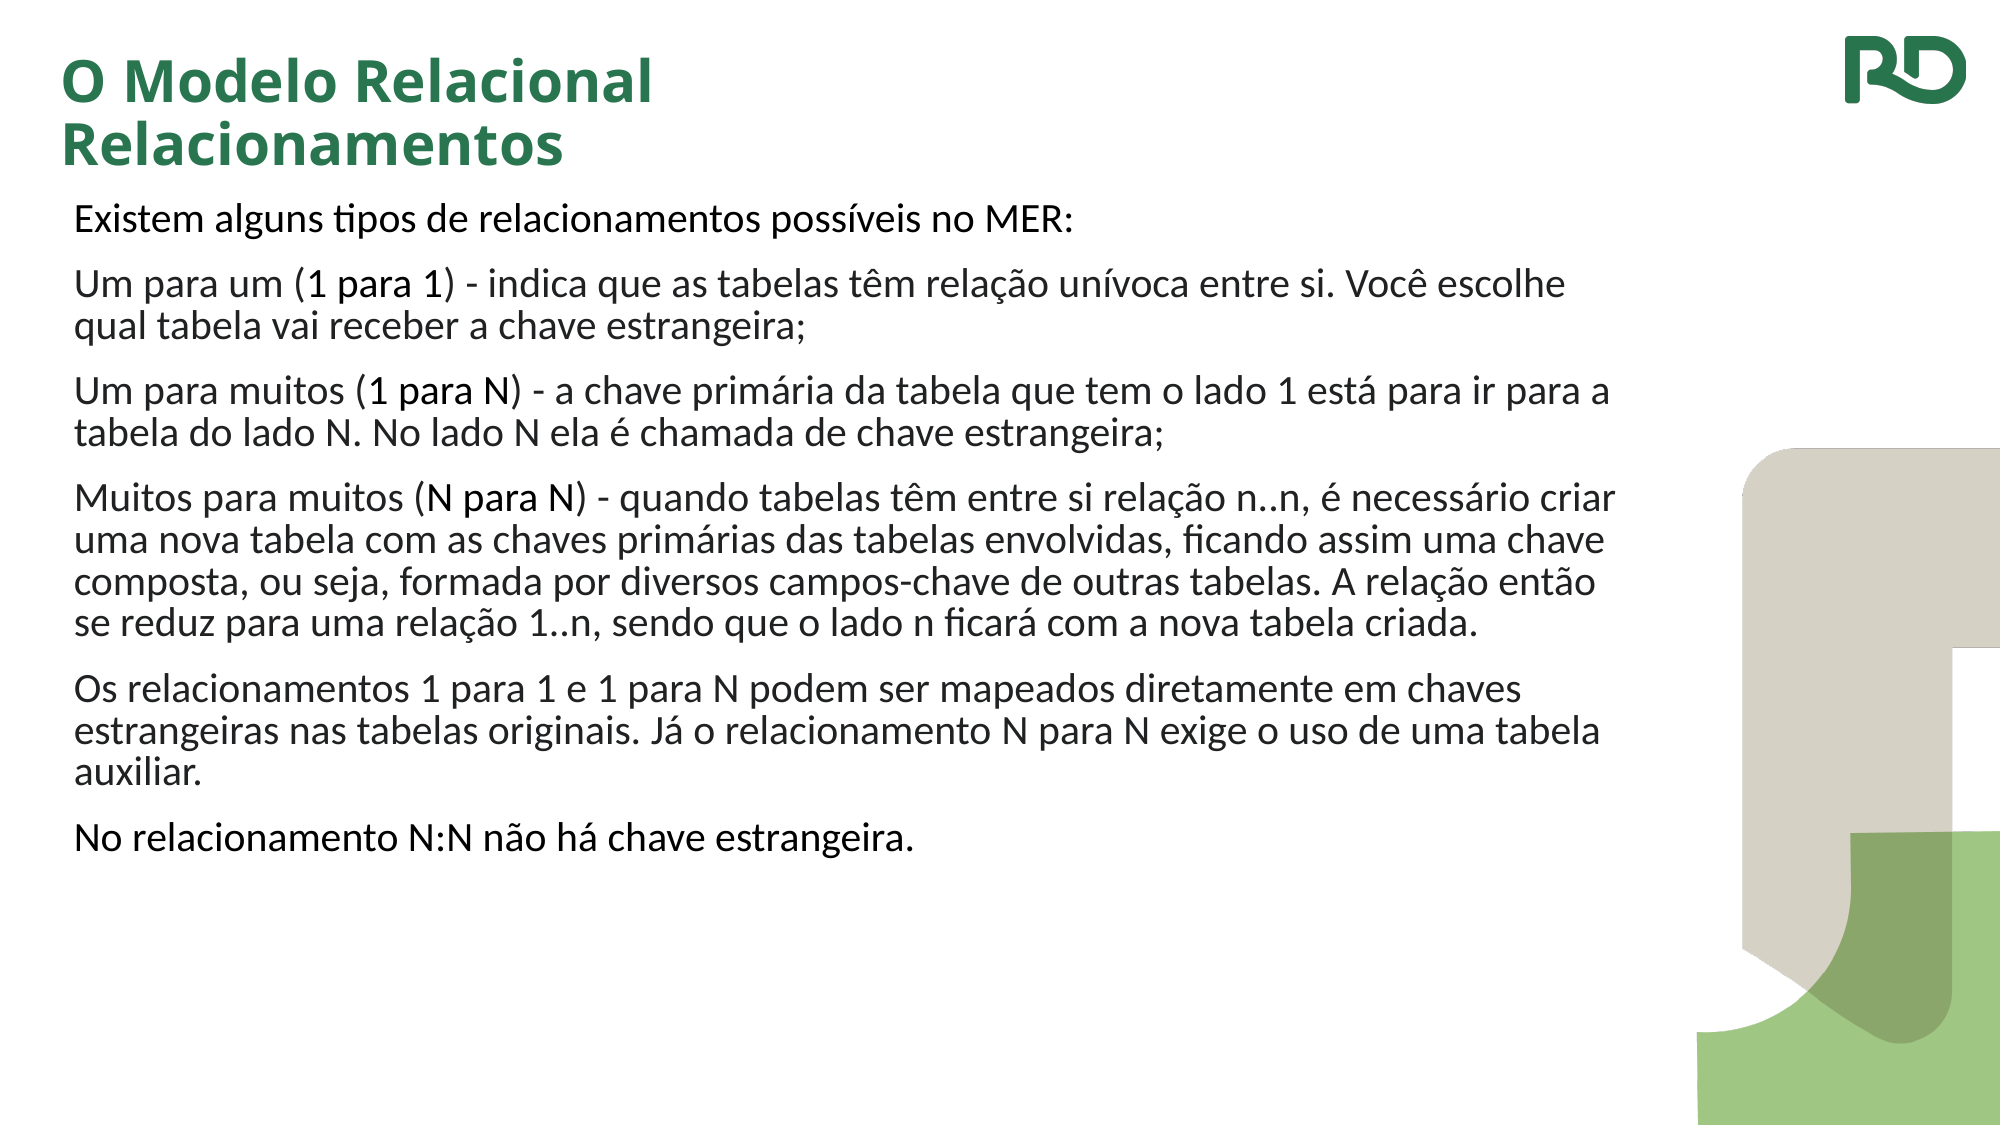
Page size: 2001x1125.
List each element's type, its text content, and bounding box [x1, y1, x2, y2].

text_box Existem alguns tipos de relacionamentos possíveis no MER: Um para um (1 para 1) - indica que as tabelas têm relação unívoca entre si. Você escolhe qual tabela vai receber a chave estrangeira; Um para muitos (1 para N) - a chave primária da tabela que tem o lado 1 está para ir para a tabela do lado N. No lado N ela é chamada de chave estrangeira; Muitos para muitos (N para N) - quando tabelas têm entre si relação n..n, é necessário criar uma nova tabela com as chaves primárias das tabelas envolvidas, ficando assim uma chave composta, ou seja, formada por diversos campos-chave de outras tabelas. A relação então se reduz para uma relação 1..n, sendo que o lado n ficará com a nova tabela criada. Os relacionamentos 1 para 1 e 1 para N podem ser mapeados diretamente em chaves estrangeiras nas tabelas originais. Já o relacionamento N para N exige o uso de uma tabela auxiliar. No relacionamento N:N não há chave estrangeira. [59, 193, 1654, 870]
text_box O Modelo Relacional Relacionamentos [45, 45, 1489, 193]
picture [1683, 416, 2000, 1125]
